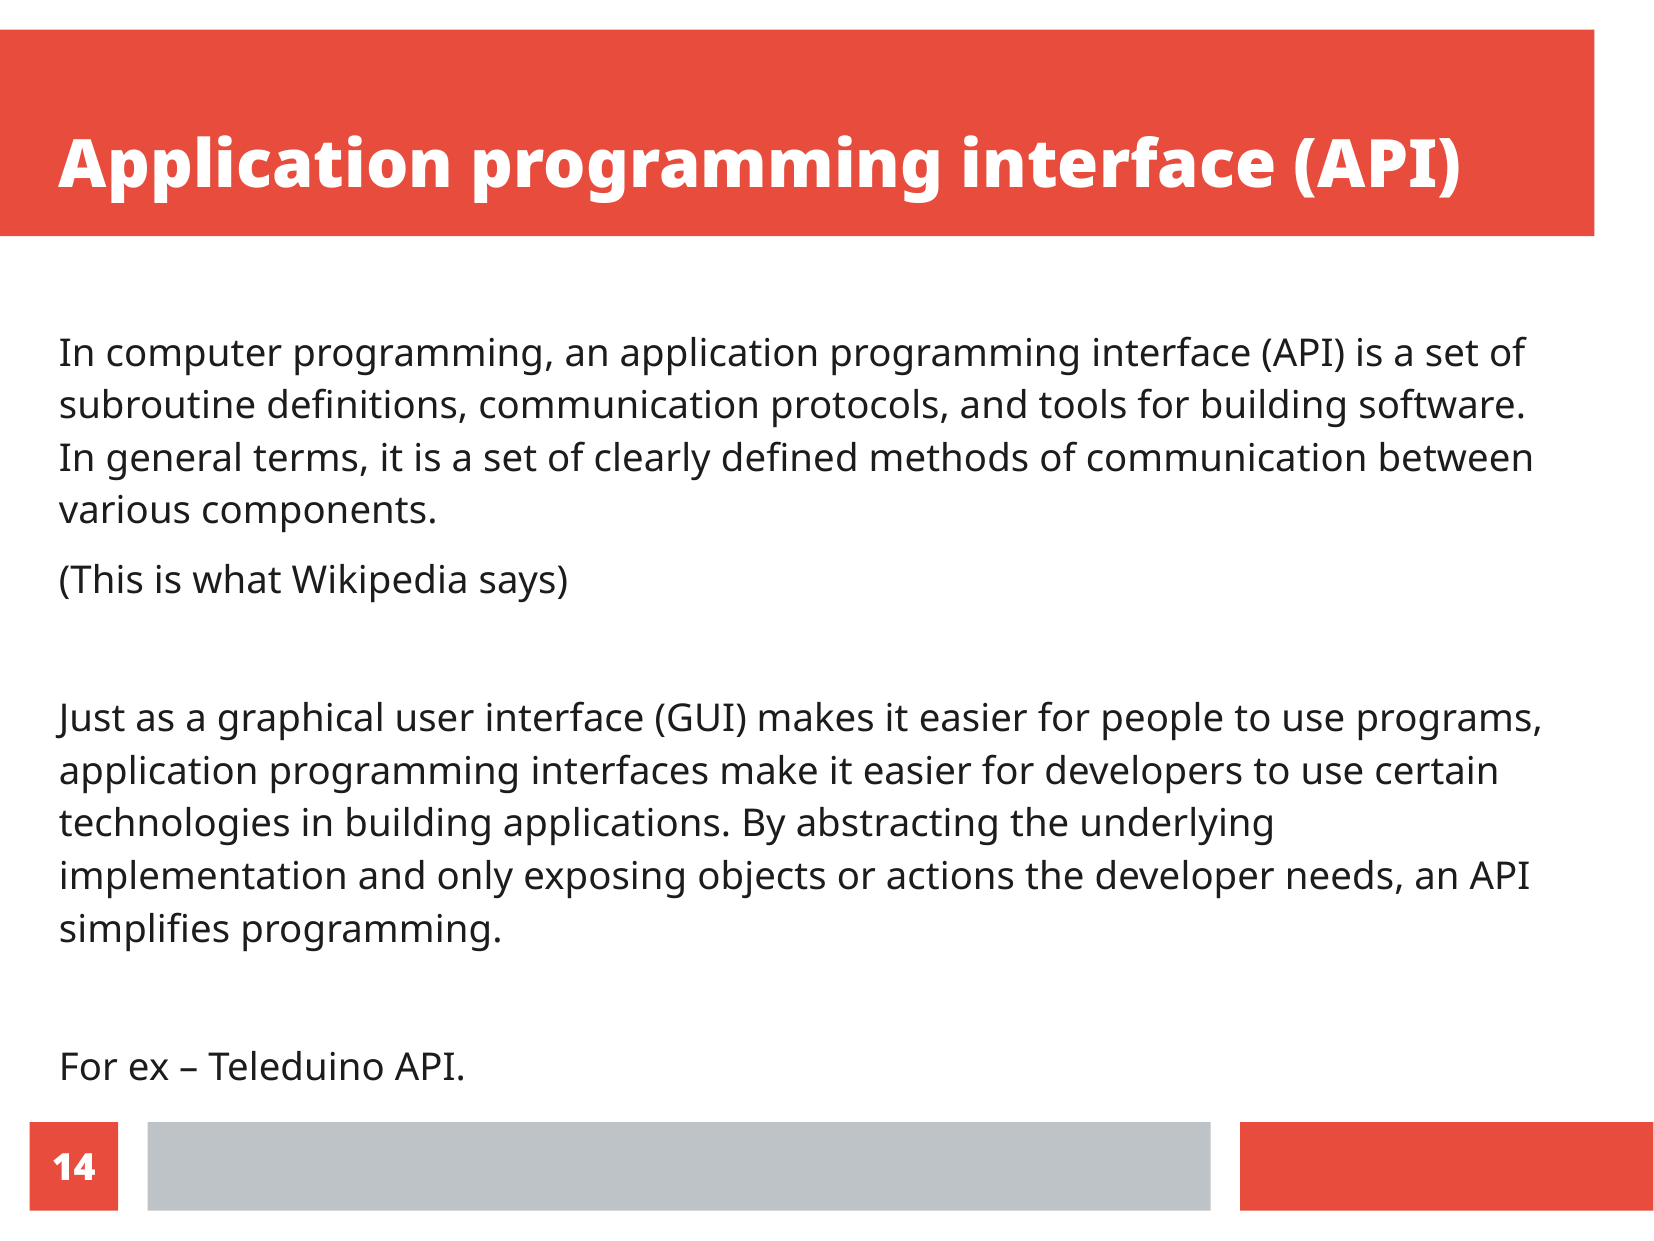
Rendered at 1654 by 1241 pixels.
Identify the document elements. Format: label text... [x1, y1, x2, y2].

list In computer programming, an application programming interface (API) is a set of subroutine definitions, communication protocols, and tools for building software. In general terms, it is a set of clearly defined methods of communication between various components. (This is what Wikipedia says) Just as a graphical user interface (GUI) makes it easier for people to use programs, application programming interfaces make it easier for developers to use certain technologies in building applications. By abstracting the underlying implementation and only exposing objects or actions the developer needs, an API simplifies programming. For ex – Teleduino API. [59, 324, 1565, 1093]
title Application programming interface (API) [59, 59, 1595, 207]
